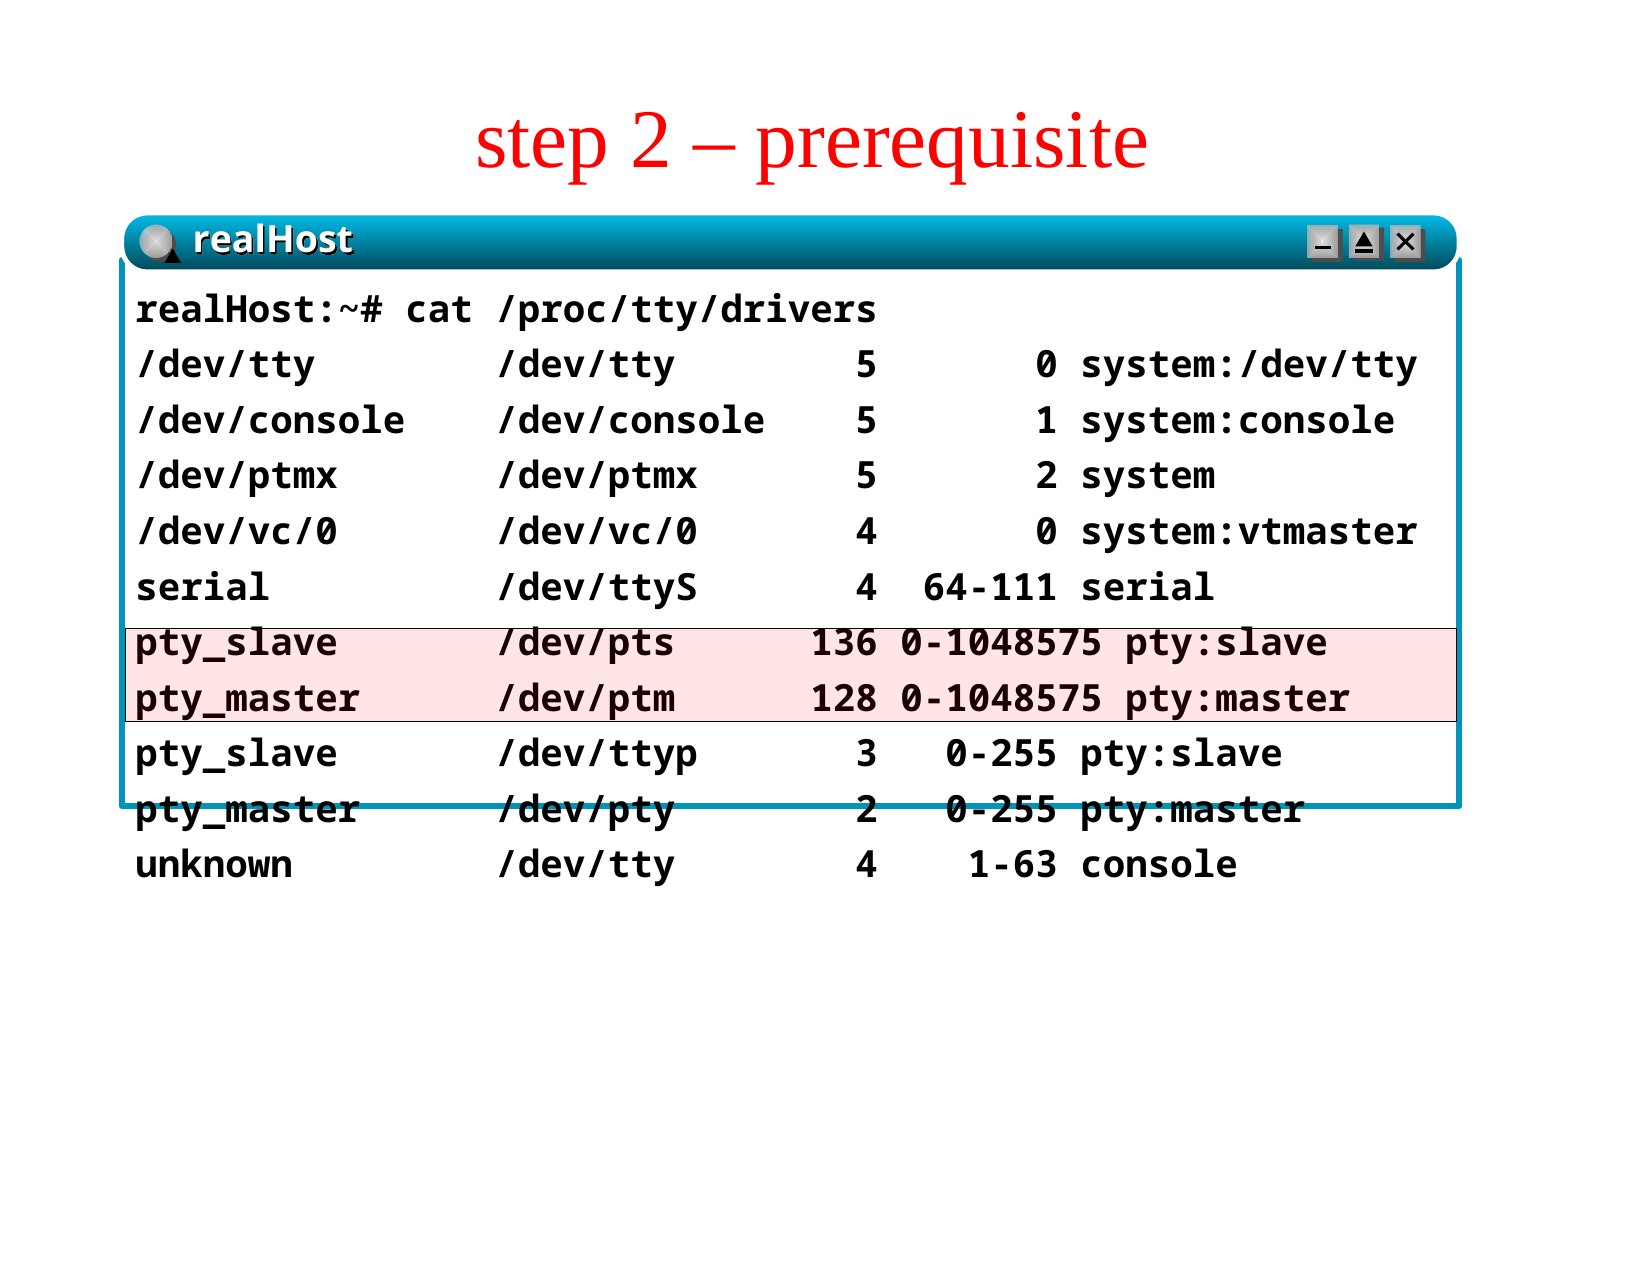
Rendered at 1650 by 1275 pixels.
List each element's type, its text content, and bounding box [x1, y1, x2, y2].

text_box step 2 – prerequisite [81, 45, 1544, 233]
text_box realHost [192, 213, 601, 309]
text_box [125, 628, 1457, 722]
text_box [121, 213, 192, 272]
text_box realHost:~# cat /proc/tty/drivers /dev/tty /dev/tty 5 0 system:/dev/tty /dev/console /dev/console 5 1 system:console /dev/ptmx /dev/ptmx 5 2 system /dev/vc/0 /dev/vc/0 4 0 system:vtmaster serial /dev/ttyS 4 64-111 serial pty_slave /dev/pts 136 0-1048575 pty:slave pty_master /dev/ptm 128 0-1048575 pty:master pty_slave /dev/ttyp 3 0-255 pty:slave pty_master /dev/pty 2 0-255 pty:master unknown /dev/tty 4 1-63 console [123, 271, 1460, 821]
text_box [601, 213, 1460, 272]
